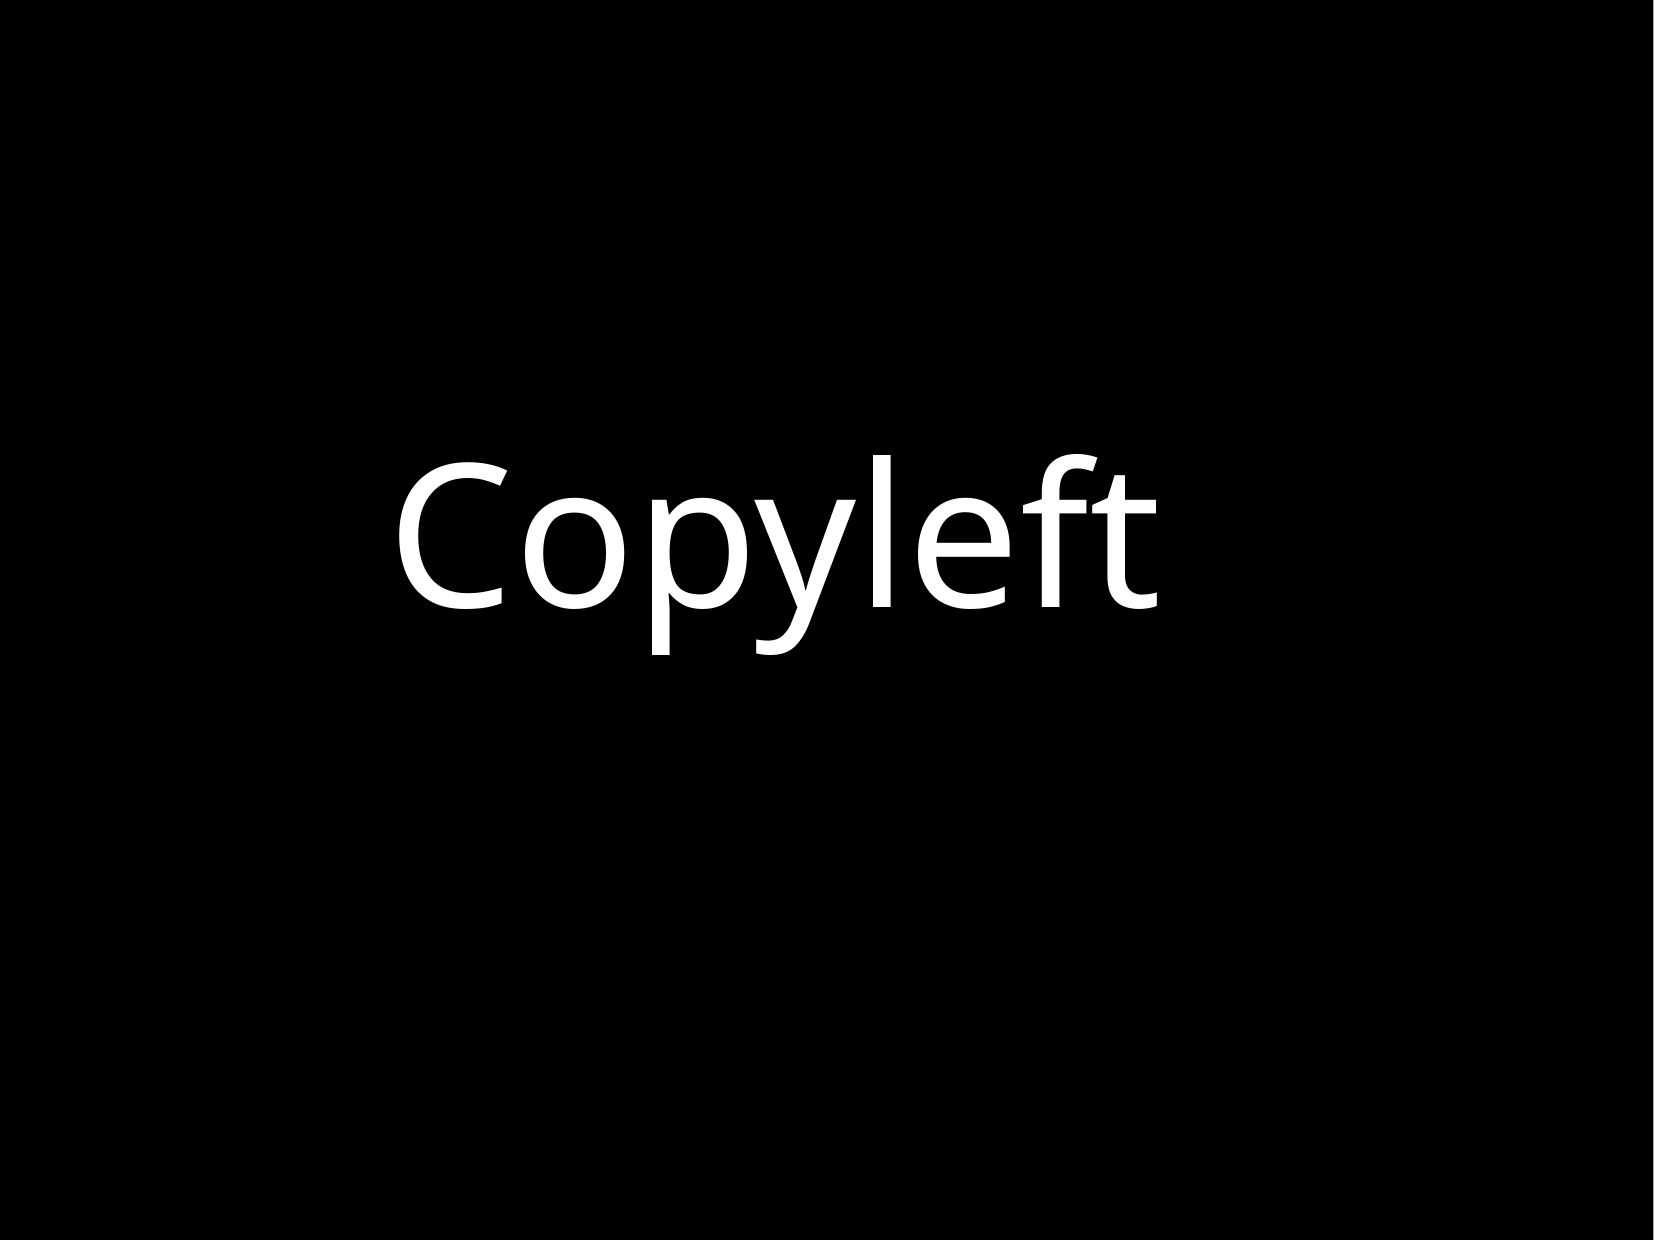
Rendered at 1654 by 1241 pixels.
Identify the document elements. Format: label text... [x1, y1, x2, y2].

subtitle Copyleft [82, 49, 1571, 1010]
